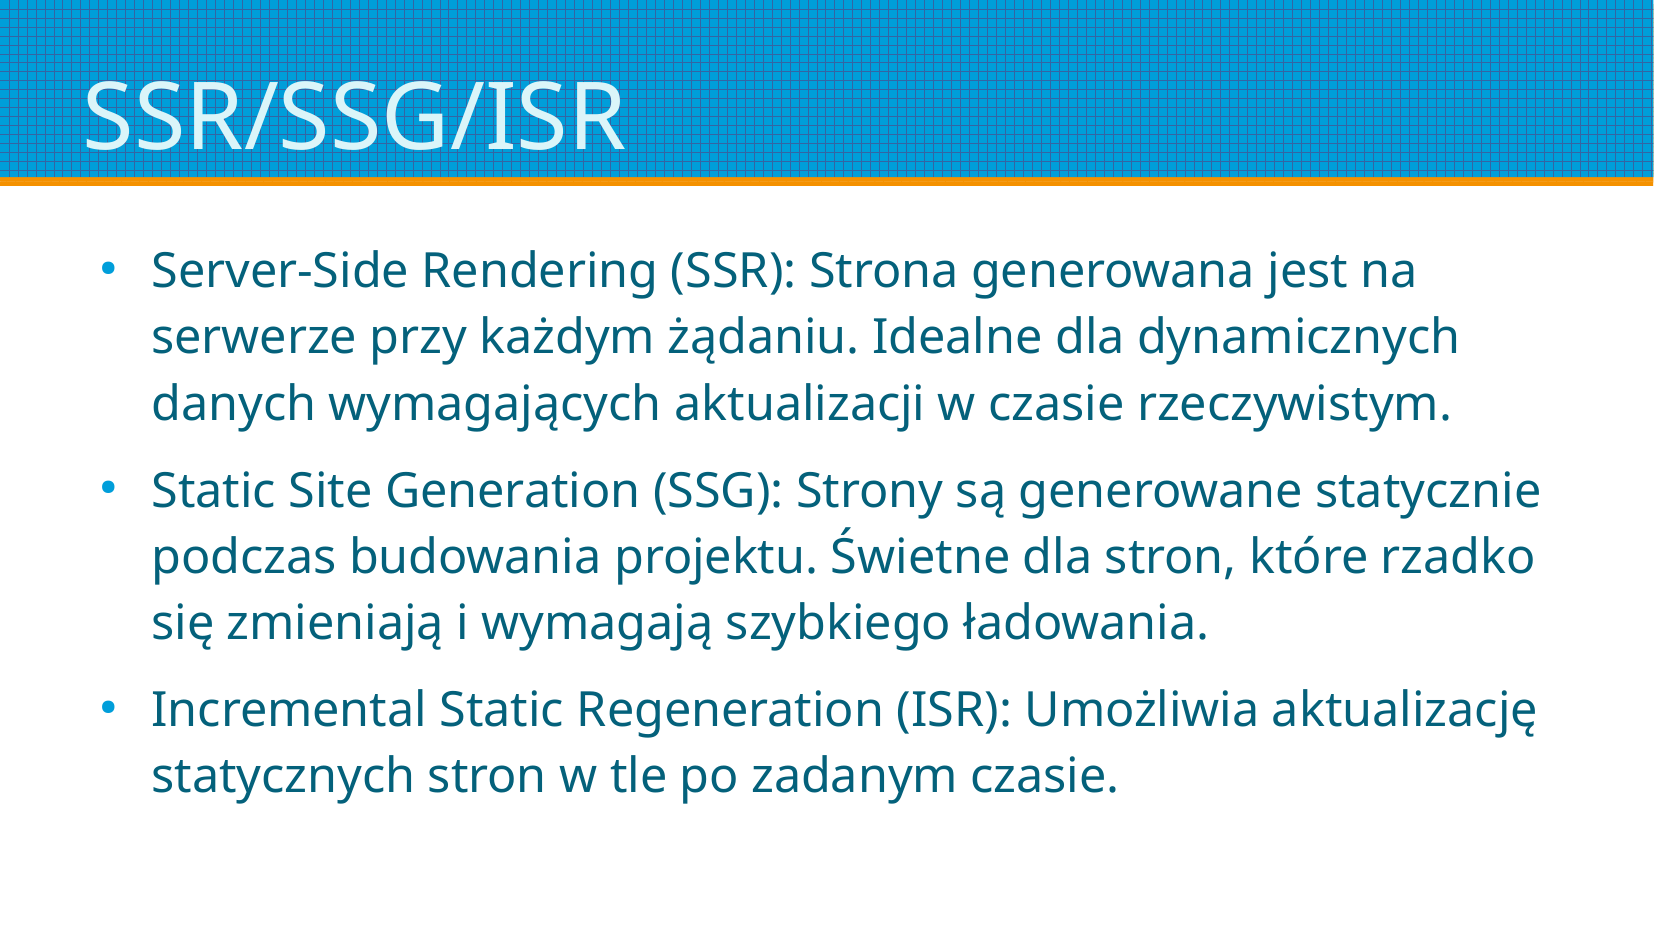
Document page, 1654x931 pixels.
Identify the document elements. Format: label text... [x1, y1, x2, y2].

title SSR/SSG/ISR [82, 14, 1571, 178]
list Server-Side Rendering (SSR): Strona generowana jest na serwerze przy każdym żądaniu. Idealne dla dynamicznych danych wymagających aktualizacji w czasie rzeczywistym. Static Site Generation (SSG): Strony są generowane statycznie podczas budowania projektu. Świetne dla stron, które rzadko się zmieniają i wymagają szybkiego ładowania. Incremental Static Regeneration (ISR): Umożliwia aktualizację statycznych stron w tle po zadanym czasie. [82, 236, 1571, 813]
